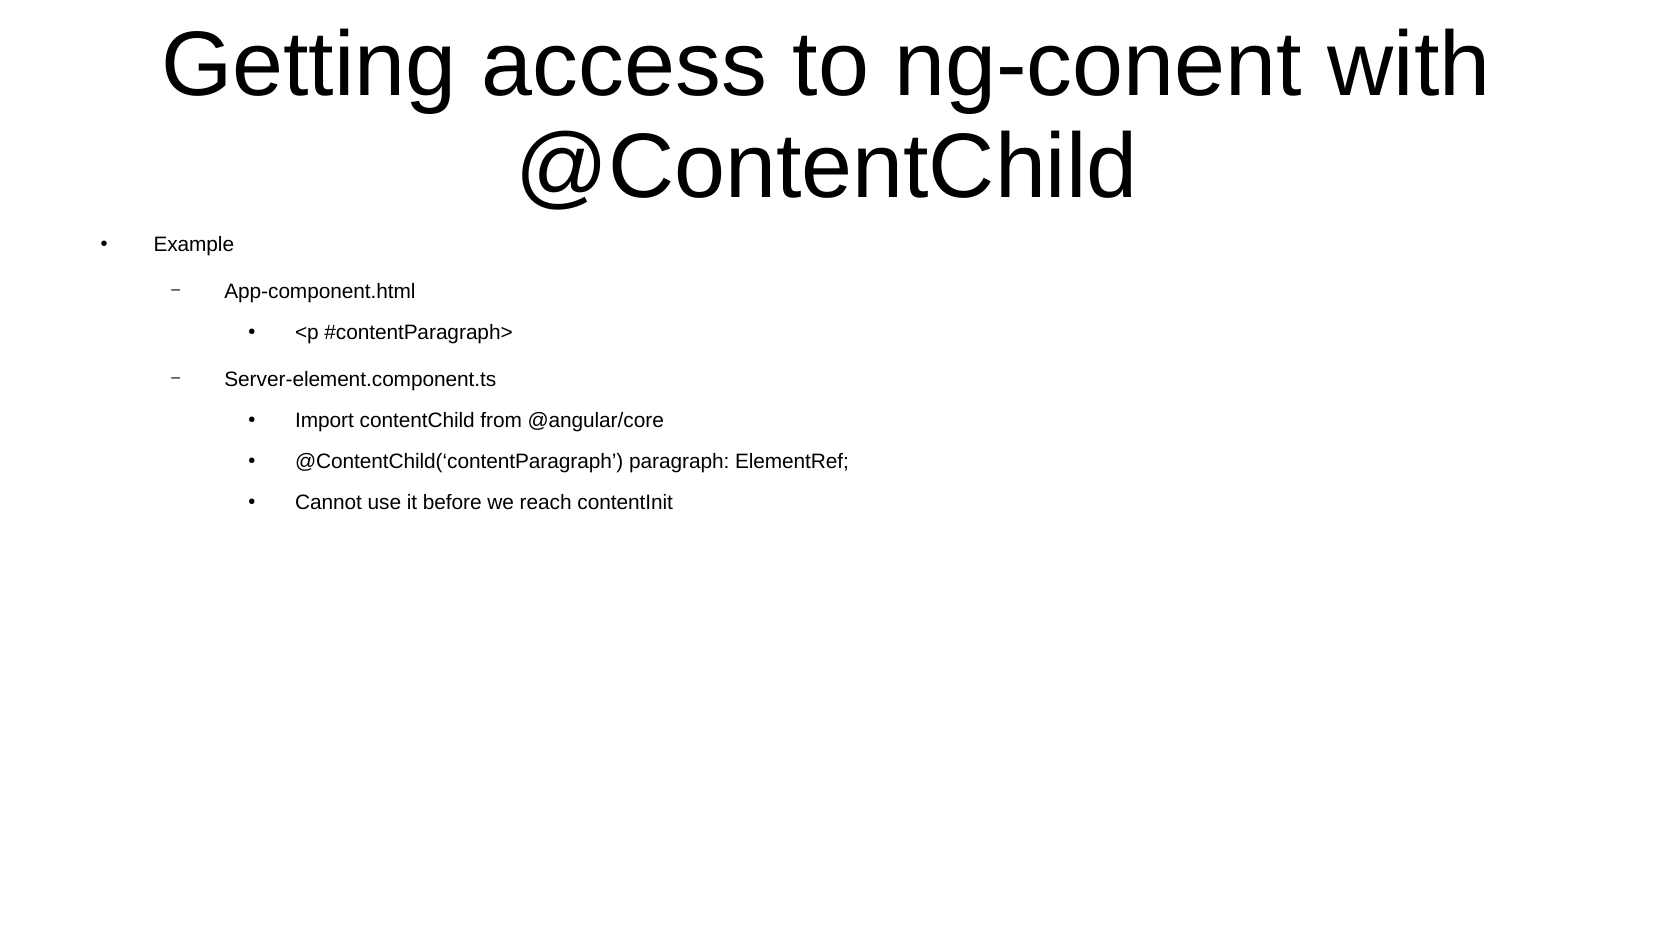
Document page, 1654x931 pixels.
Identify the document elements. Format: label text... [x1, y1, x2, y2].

title Getting access to ng-conent with @ContentChild [82, 28, 1571, 201]
list Example App-component.html <p #contentParagraph> Server-element.component.ts Import contentChild from @angular/core @ContentChild(‘contentParagraph’) paragraph: ElementRef; Cannot use it before we reach contentInit [82, 232, 1576, 931]
